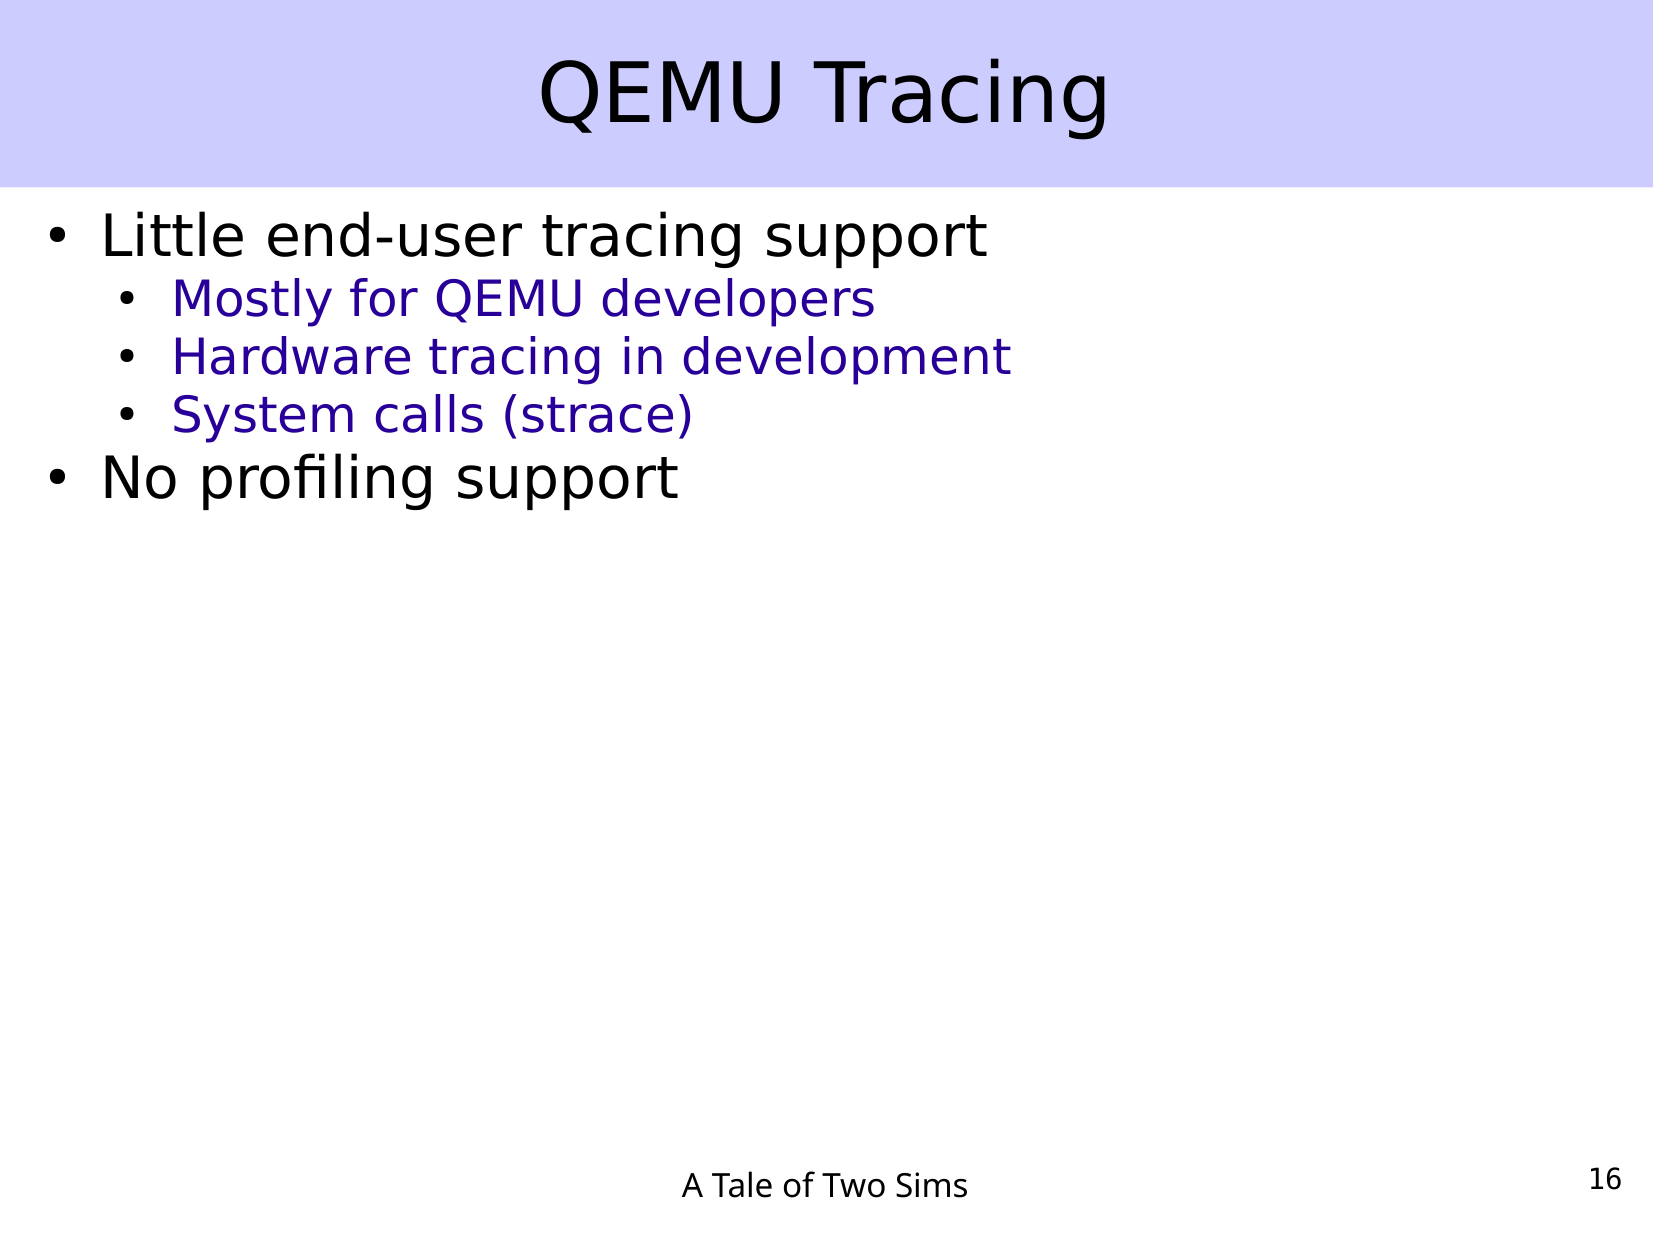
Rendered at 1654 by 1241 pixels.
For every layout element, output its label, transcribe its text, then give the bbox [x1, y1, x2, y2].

list Little end-user tracing support Mostly for QEMU developers Hardware tracing in development System calls (strace) No profiling support [29, 201, 1620, 1151]
title QEMU Tracing [0, 0, 1651, 188]
